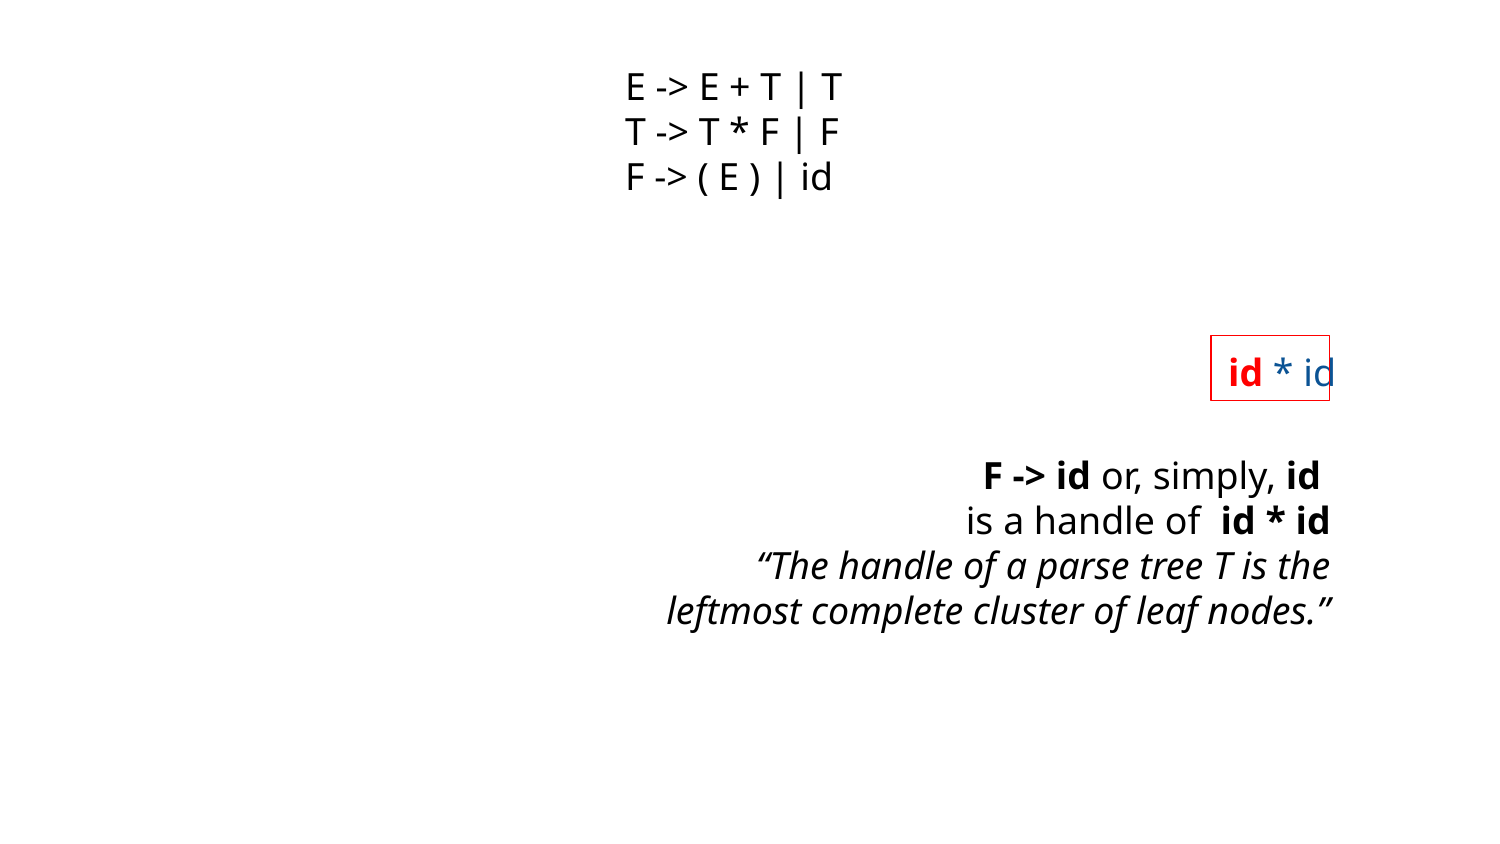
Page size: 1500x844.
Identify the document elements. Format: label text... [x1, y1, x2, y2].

text_box id * id [1318, 368, 1329, 384]
text_box id * id [1213, 339, 1329, 400]
text_box F -> id or, simply, id is a handle of id * id “The handle of a parse tree T is the leftmost complete cluster of leaf nodes.” Because replacing id at this position produces the previous right sentential form in a rightmost derivation of id * id [271, 451, 1346, 678]
text_box id * id [1213, 339, 1359, 405]
text_box E -> E + T | T T -> T * F | F F -> ( E ) | id [610, 47, 961, 113]
